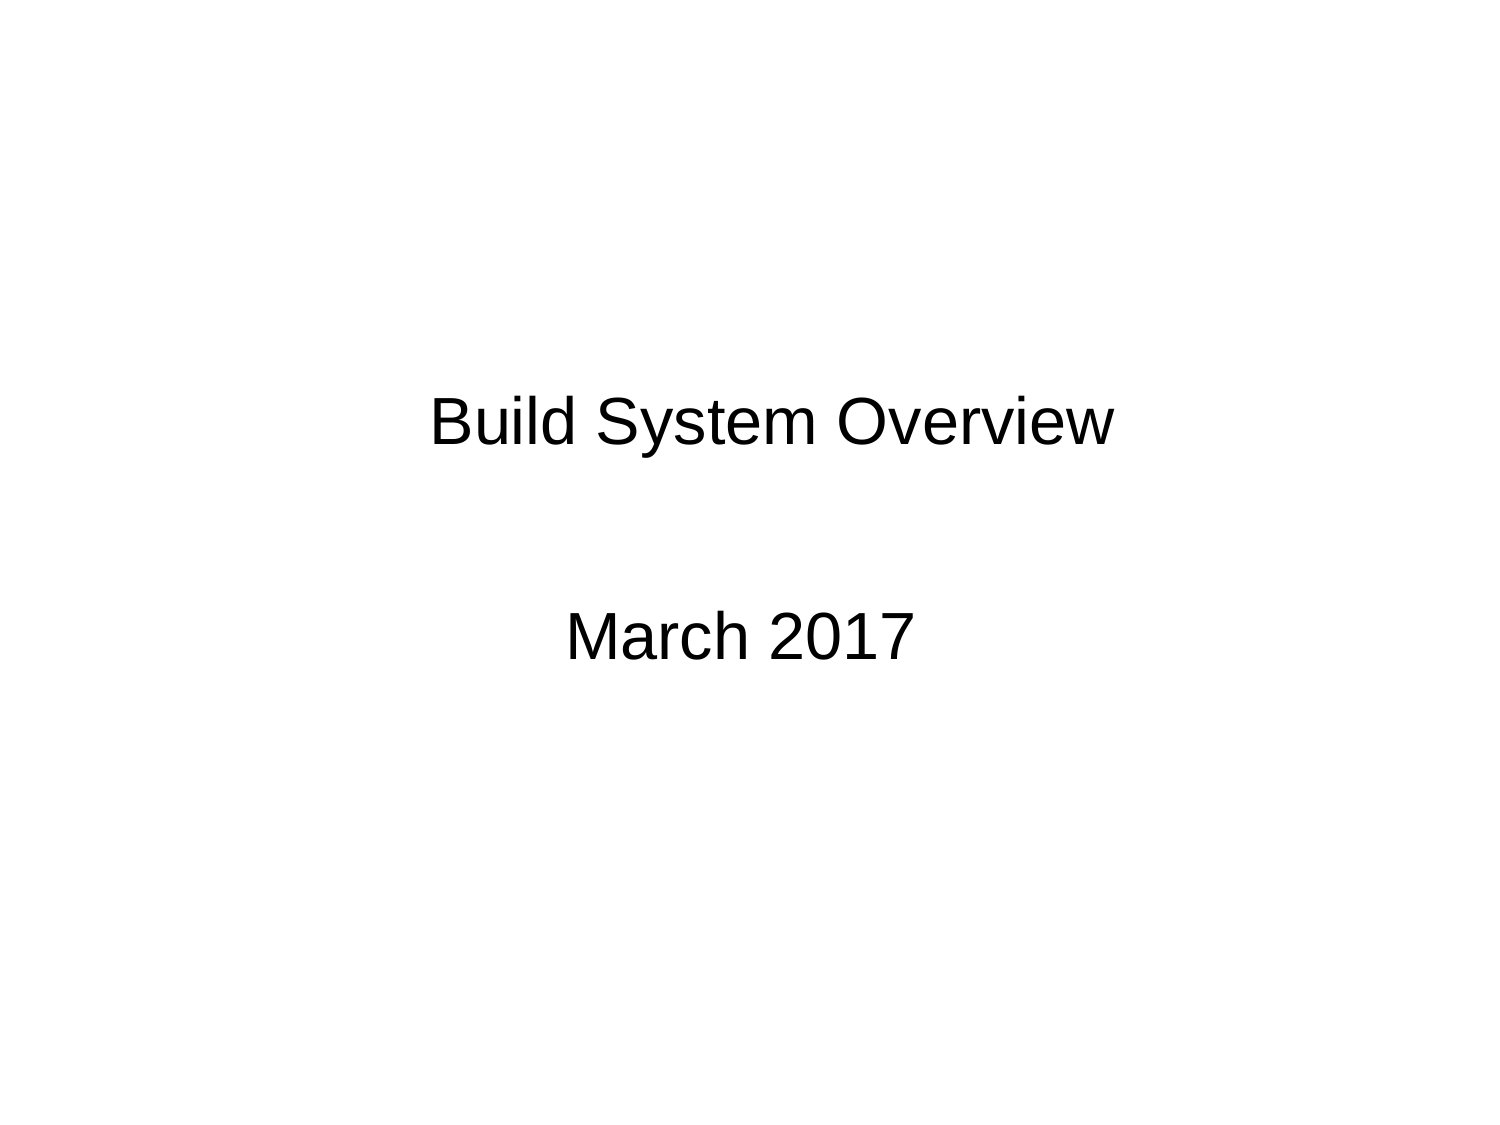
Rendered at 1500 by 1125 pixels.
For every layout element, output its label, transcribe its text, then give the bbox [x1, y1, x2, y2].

slide_number March 2017 [103, 585, 1379, 740]
title Build System Overview [135, 302, 1410, 465]
